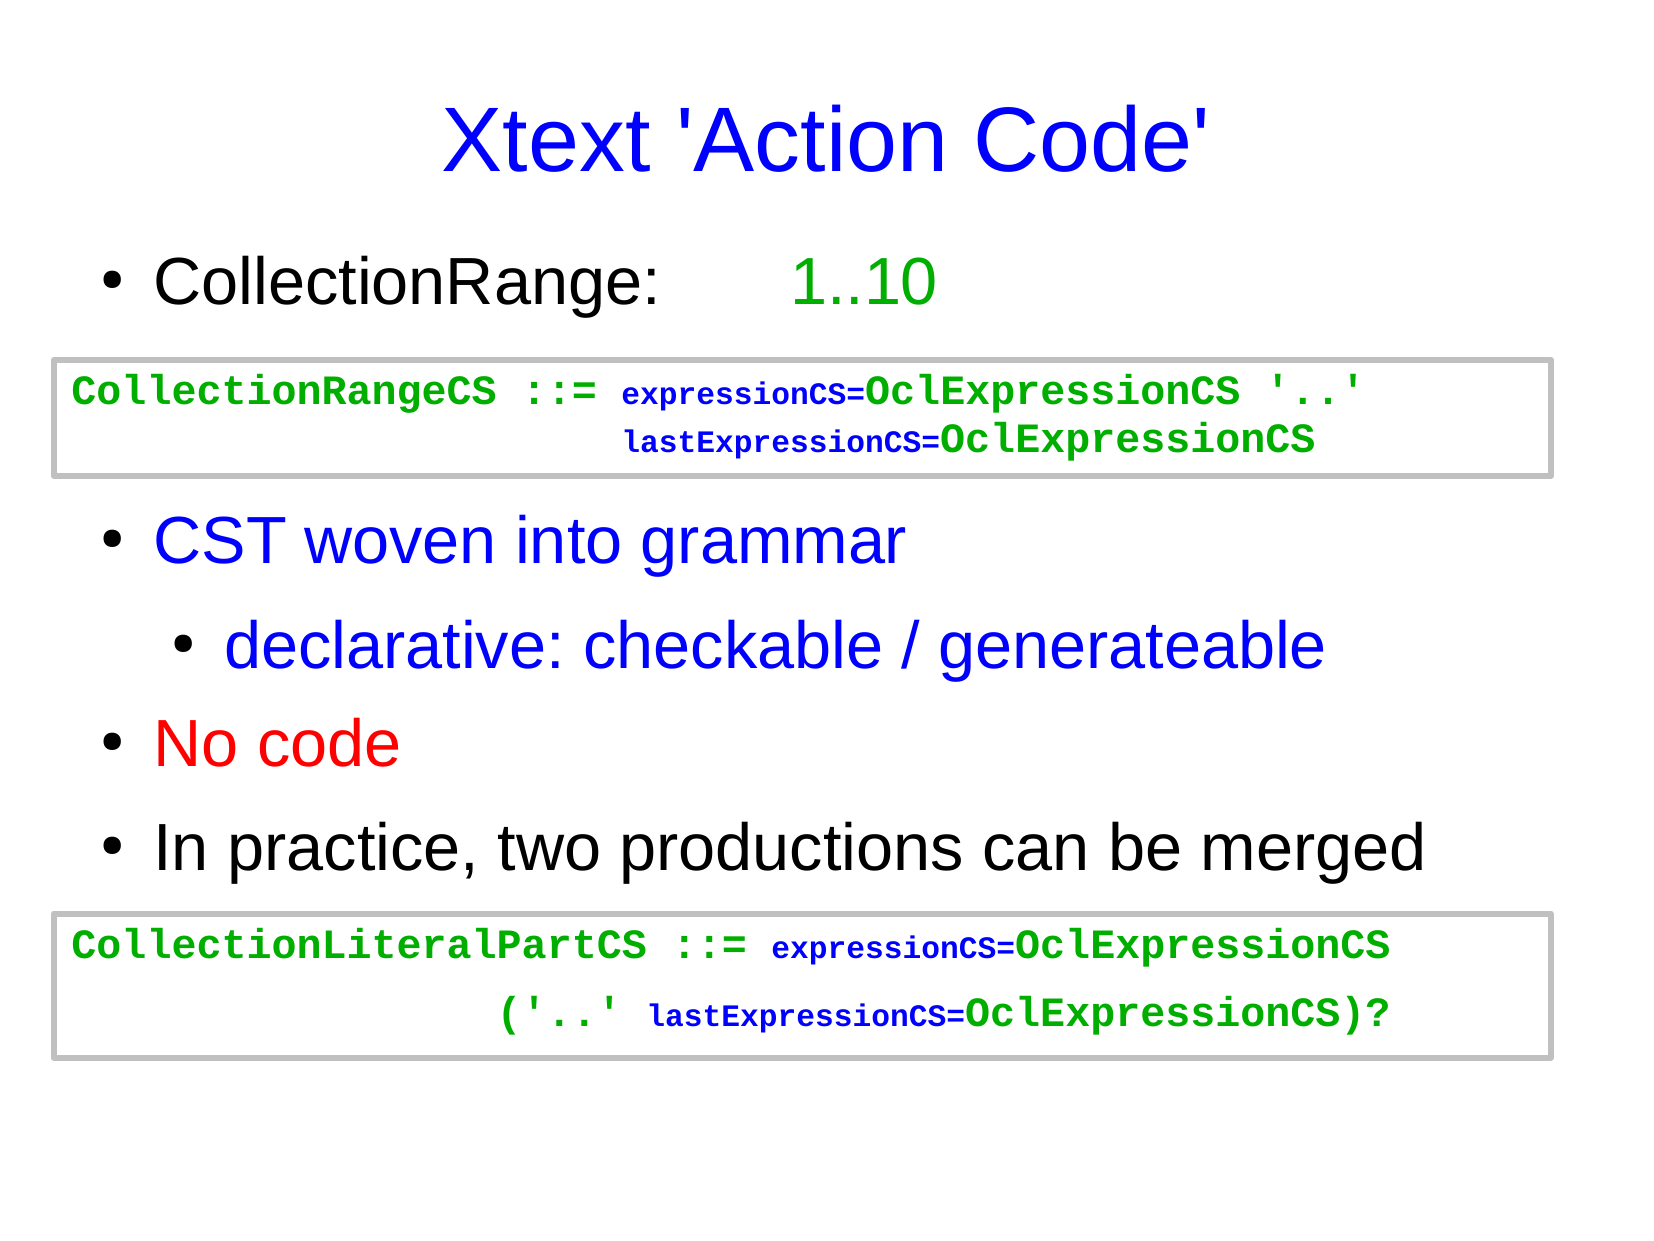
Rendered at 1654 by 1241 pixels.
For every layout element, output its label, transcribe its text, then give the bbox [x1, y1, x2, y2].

list CollectionRange: 1..10 CST woven into grammar declarative: checkable / generateable No code In practice, two productions can be merged [82, 244, 1571, 1048]
text_box CollectionRangeCS ::= expressionCS=OclExpressionCS '..' lastExpressionCS=OclExpressionCS [53, 359, 1551, 476]
text_box CollectionLiteralPartCS ::= expressionCS=OclExpressionCS ('..' lastExpressionCS=OclExpressionCS)? [53, 913, 1551, 1058]
title Xtext 'Action Code' [82, 56, 1571, 223]
